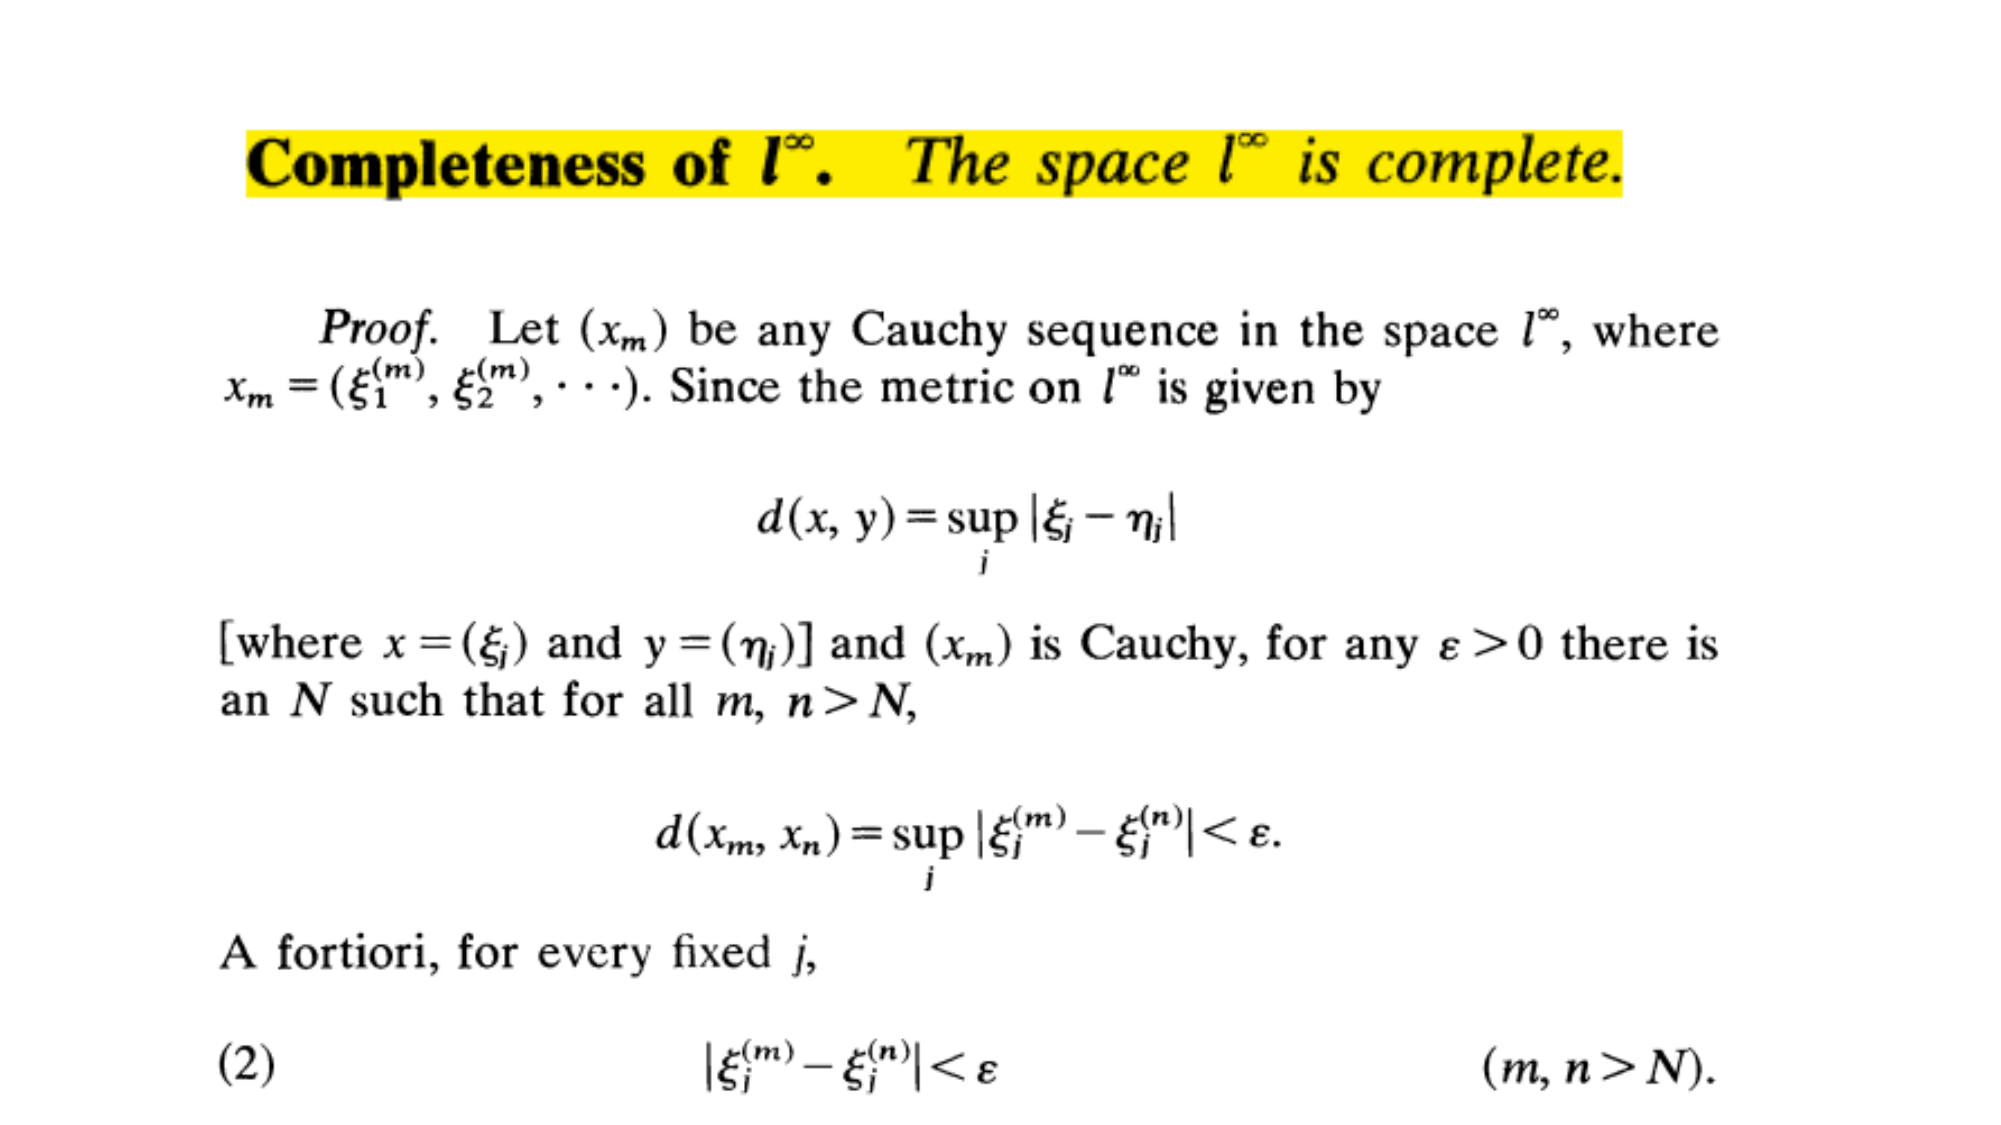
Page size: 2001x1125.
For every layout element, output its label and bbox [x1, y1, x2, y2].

picture [160, 265, 1770, 1118]
picture [238, 85, 1636, 217]
